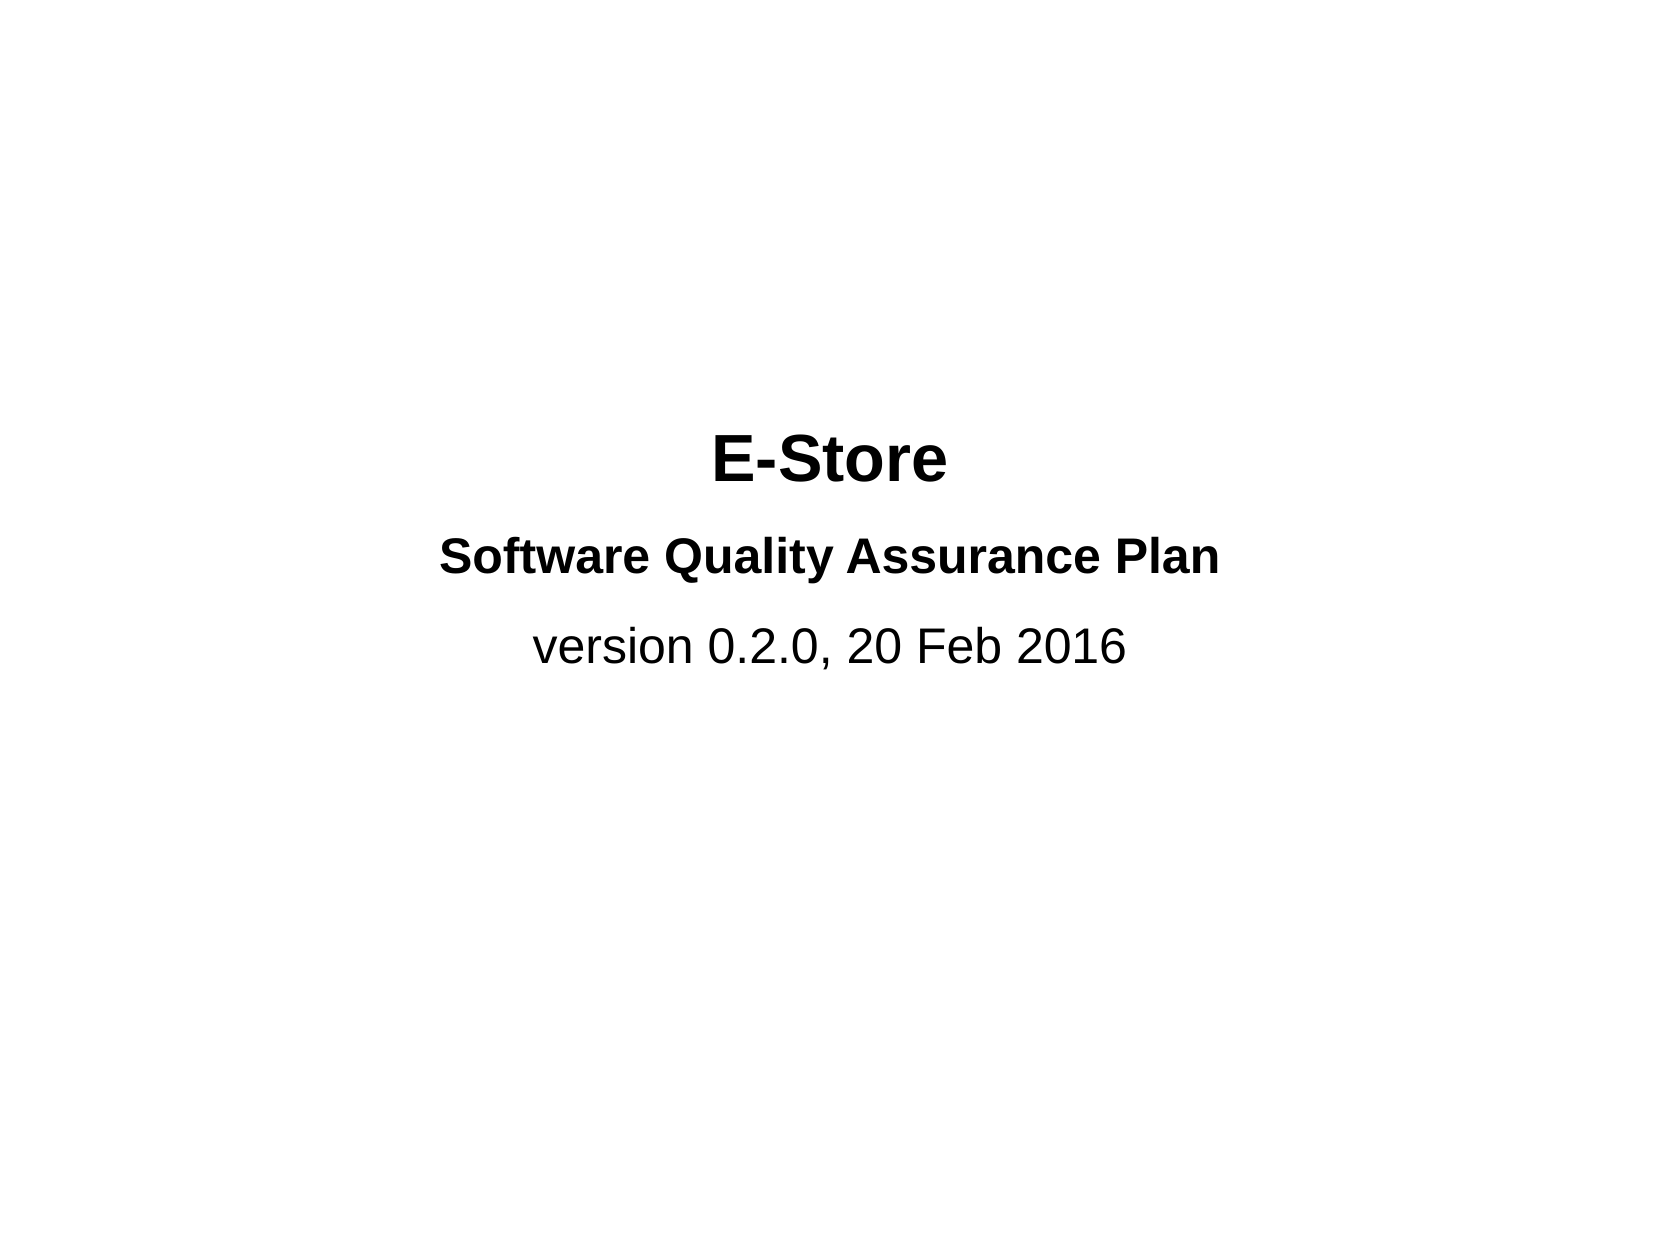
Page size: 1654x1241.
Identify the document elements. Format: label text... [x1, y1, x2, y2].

subtitle E-Store Software Quality Assurance Plan version 0.2.0, 20 Feb 2016 [437, 412, 1223, 854]
